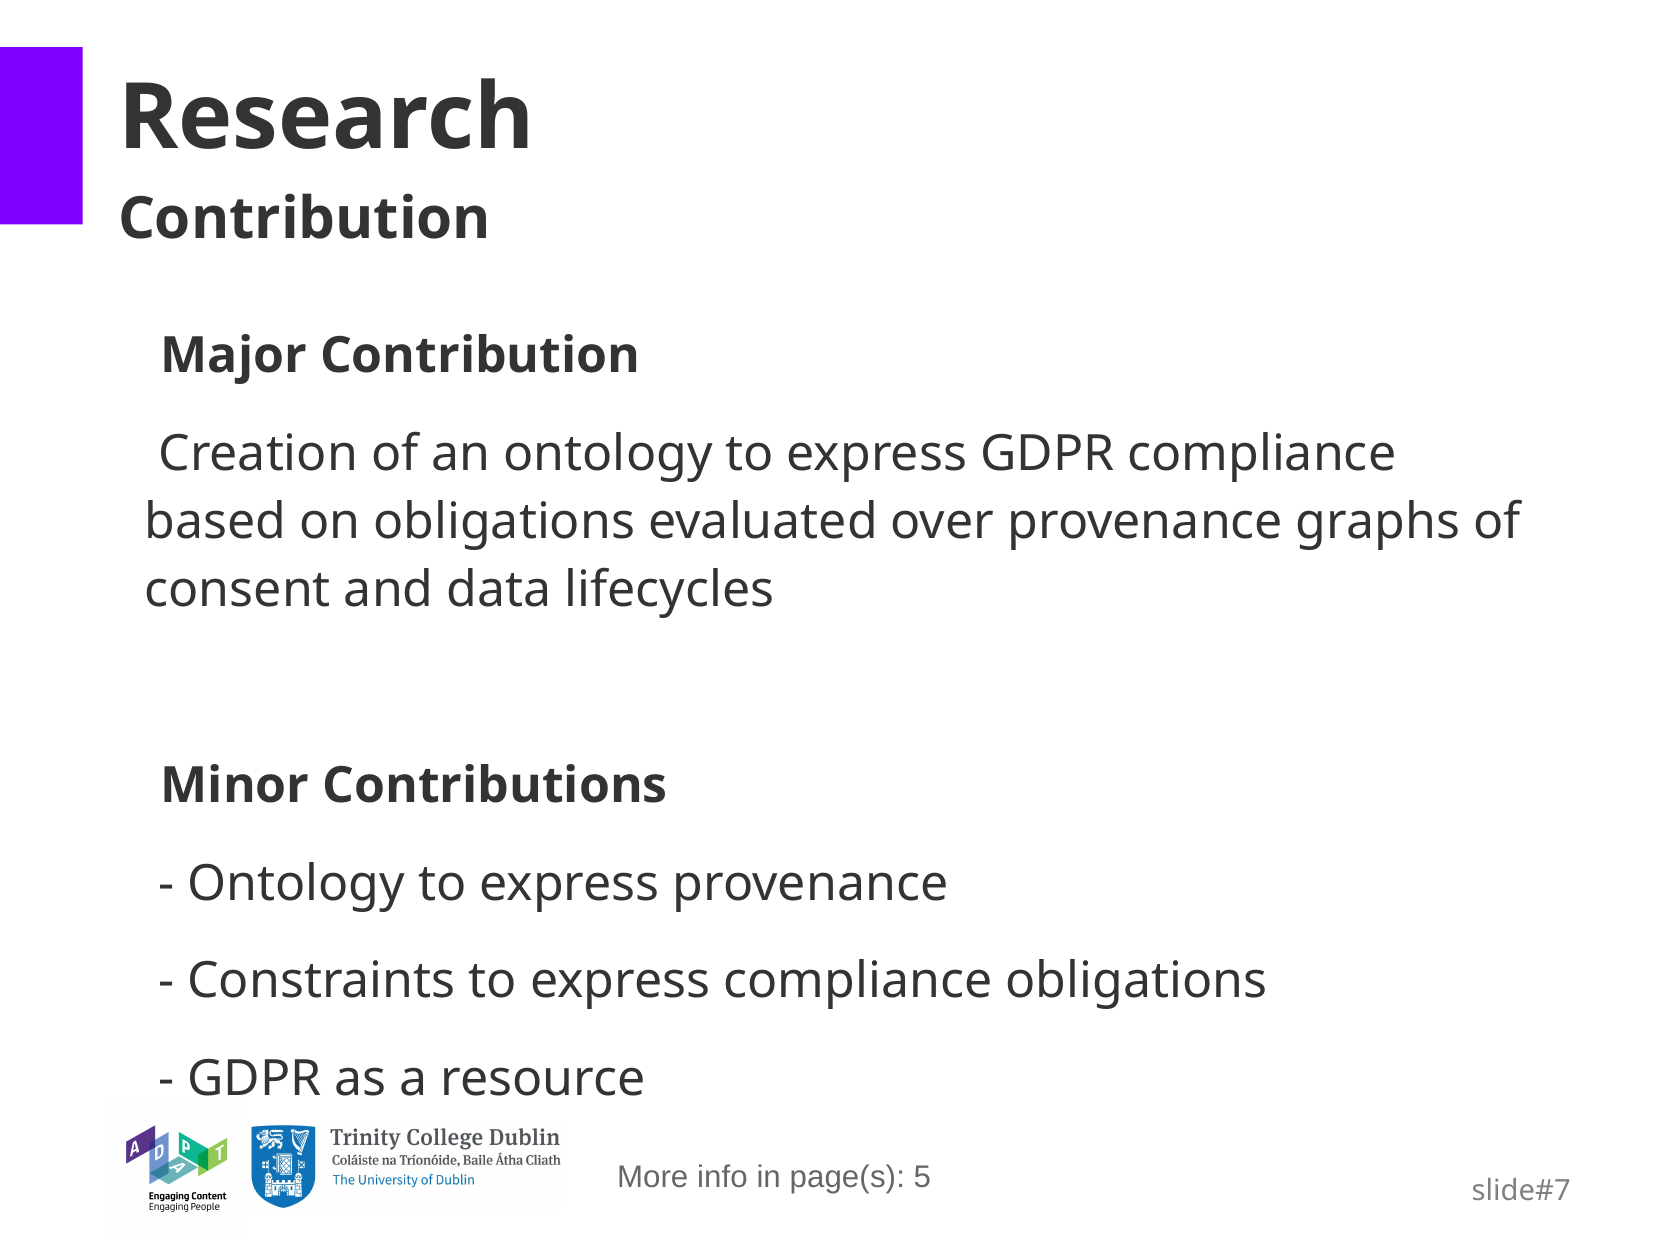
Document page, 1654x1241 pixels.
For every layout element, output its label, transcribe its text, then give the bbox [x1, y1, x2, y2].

list Major Contribution Creation of an ontology to express GDPR compliance based on obligations evaluated over provenance graphs of consent and data lifecycles Minor Contributions - Ontology to express provenance - Constraints to express compliance obligations - GDPR as a resource [106, 318, 1524, 1039]
picture [106, 1098, 247, 1239]
text_box More info in page(s): 5 [602, 1151, 1418, 1202]
picture [248, 1122, 564, 1211]
title Research Contribution [118, 49, 1571, 257]
